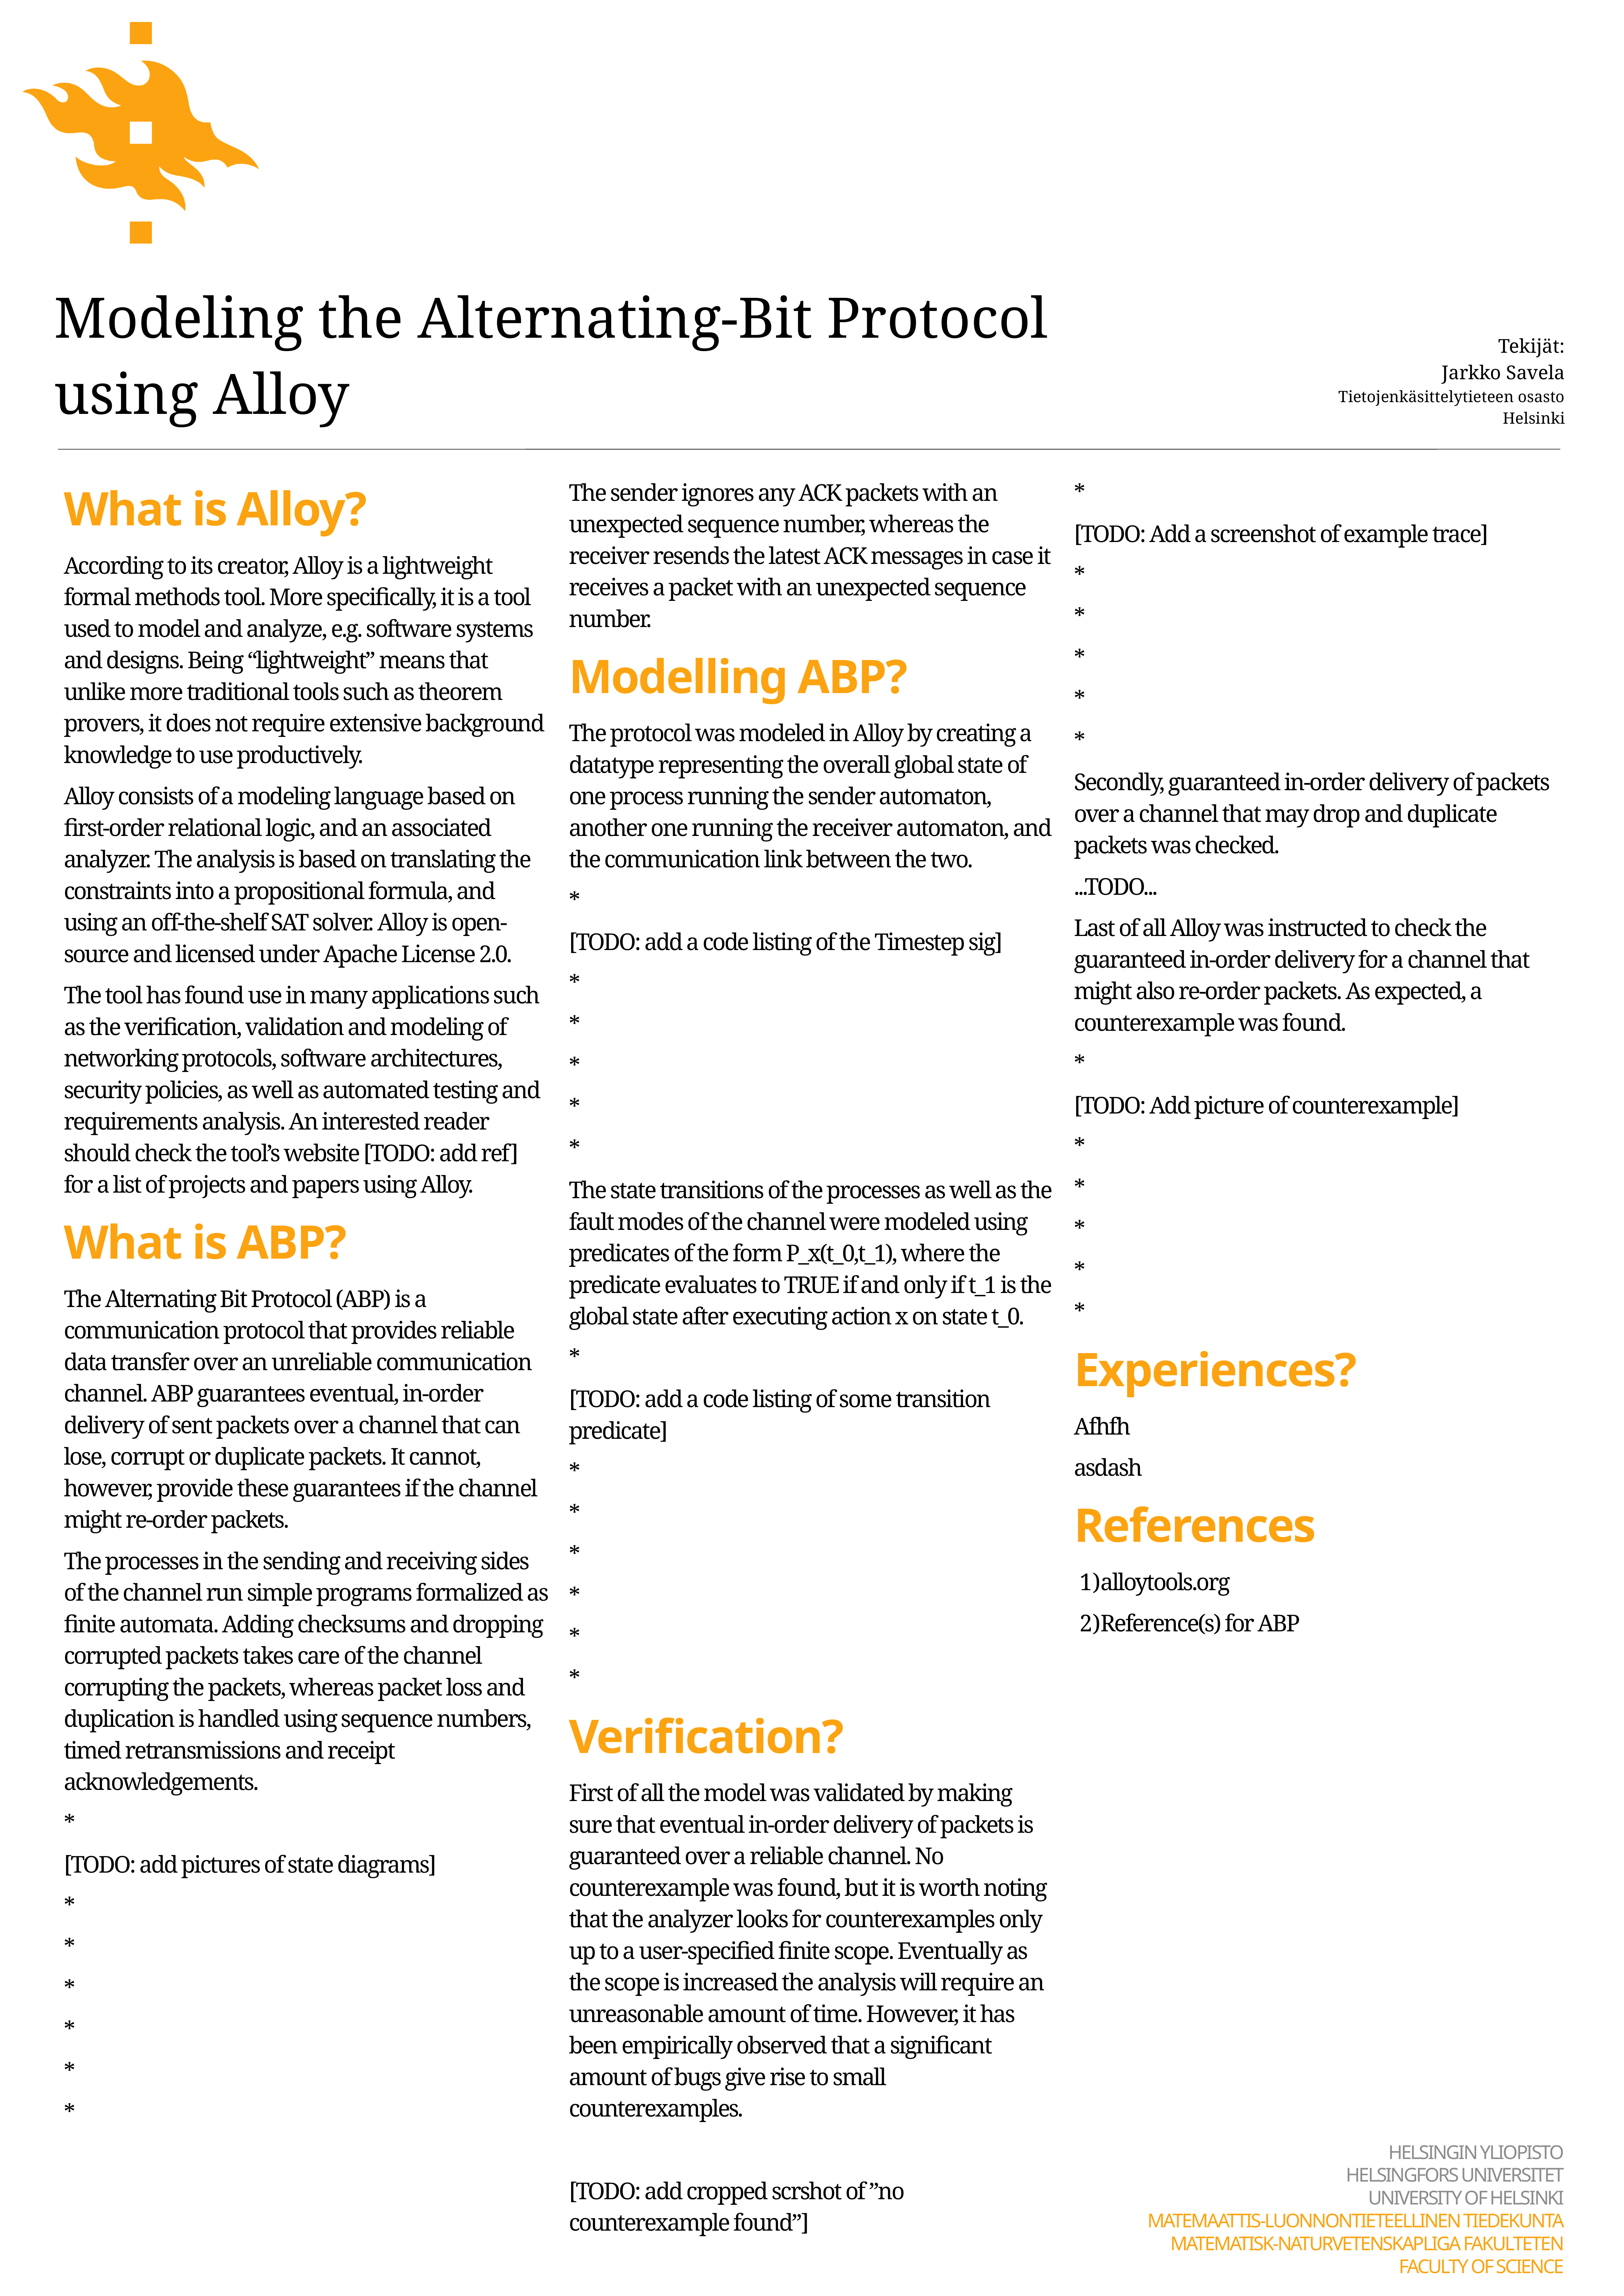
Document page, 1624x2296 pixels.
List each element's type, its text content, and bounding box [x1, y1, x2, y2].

title Modeling the Alternating-Bit Protocol using Alloy [54, 265, 1110, 444]
text_box HELSINGIN YLIOPISTO HELSINGFORS UNIVERSITET UNIVERSITY OF HELSINKI MATEMAATTIS-LUONNONTIETEELLINEN TIEDEKUNTA MATEMATISK-NATURVETENSKAPLIGA FAKULTETEN FACULTY OF SCIENCE [584, 2136, 1571, 2281]
list The sender ignores any ACK packets with an unexpected sequence number, whereas the receiver resends the latest ACK messages in case it receives a packet with an unexpected sequence number. Modelling ABP? The protocol was modeled in Alloy by creating a datatype representing the overall global state of one process running the sender automaton, another one running the receiver automaton, and the communication link between the two. * [TODO: add a code listing of the Timestep sig] * * * * * The state transitions of the processes as well as the fault modes of the channel were modeled using predicates of the form P_x(t_0,t_1), where the predicate evaluates to TRUE if and only if t_1 is the global state after executing action x on state t_0. * [TODO: add a code listing of some transition predicate] * * * * * * Verification? First of all the model was validated by making sure that eventual in-order delivery of packets is guaranteed over a reliable channel. No counterexample was found, but it is worth noting that the analyzer looks for counterexamples only up to a user-specified finite scope. Eventually as the scope is increased the analysis will require an unreasonable amount of time. However, it has been empirically observed that a significant amount of bugs give rise to small counterexamples. [TODO: add cropped scrshot of ”no counterexample found”] [559, 476, 1064, 2112]
list Tekijät: Jarkko Savela Tietojenkäsittelytieteen osasto Helsinki [1132, 26, 1588, 438]
list * [TODO: Add a screenshot of example trace] * * * * * Secondly, guaranteed in-order delivery of packets over a channel that may drop and duplicate packets was checked. ...TODO... Last of all Alloy was instructed to check the guaranteed in-order delivery for a channel that might also re-order packets. As expected, a counterexample was found. * [TODO: Add picture of counterexample] * * * * * Experiences? Afhfh asdash References alloytools.org Reference(s) for ABP [1064, 476, 1569, 2112]
list What is Alloy? According to its creator, Alloy is a lightweight formal methods tool. More specifically, it is a tool used to model and analyze, e.g. software systems and designs. Being “lightweight” means that unlike more traditional tools such as theorem provers, it does not require extensive background knowledge to use productively. Alloy consists of a modeling language based on first-order relational logic, and an associated analyzer. The analysis is based on translating the constraints into a propositional formula, and using an off-the-shelf SAT solver. Alloy is open-source and licensed under Apache License 2.0. The tool has found use in many applications such as the verification, validation and modeling of networking protocols, software architectures, security policies, as well as automated testing and requirements analysis. An interested reader should check the tool’s website [TODO: add ref] for a list of projects and papers using Alloy. What is ABP? The Alternating Bit Protocol (ABP) is a communication protocol that provides reliable data transfer over an unreliable communication channel. ABP guarantees eventual, in-order delivery of sent packets over a channel that can lose, corrupt or duplicate packets. It cannot, however, provide these guarantees if the channel might re-order packets. The processes in the sending and receiving sides of the channel run simple programs formalized as finite automata. Adding checksums and dropping corrupted packets takes care of the channel corrupting the packets, whereas packet loss and duplication is handled using sequence numbers, timed retransmissions and receipt acknowledgements. * [TODO: add pictures of state diagrams] * * * * * * [54, 476, 559, 2112]
picture [0, 0, 280, 264]
